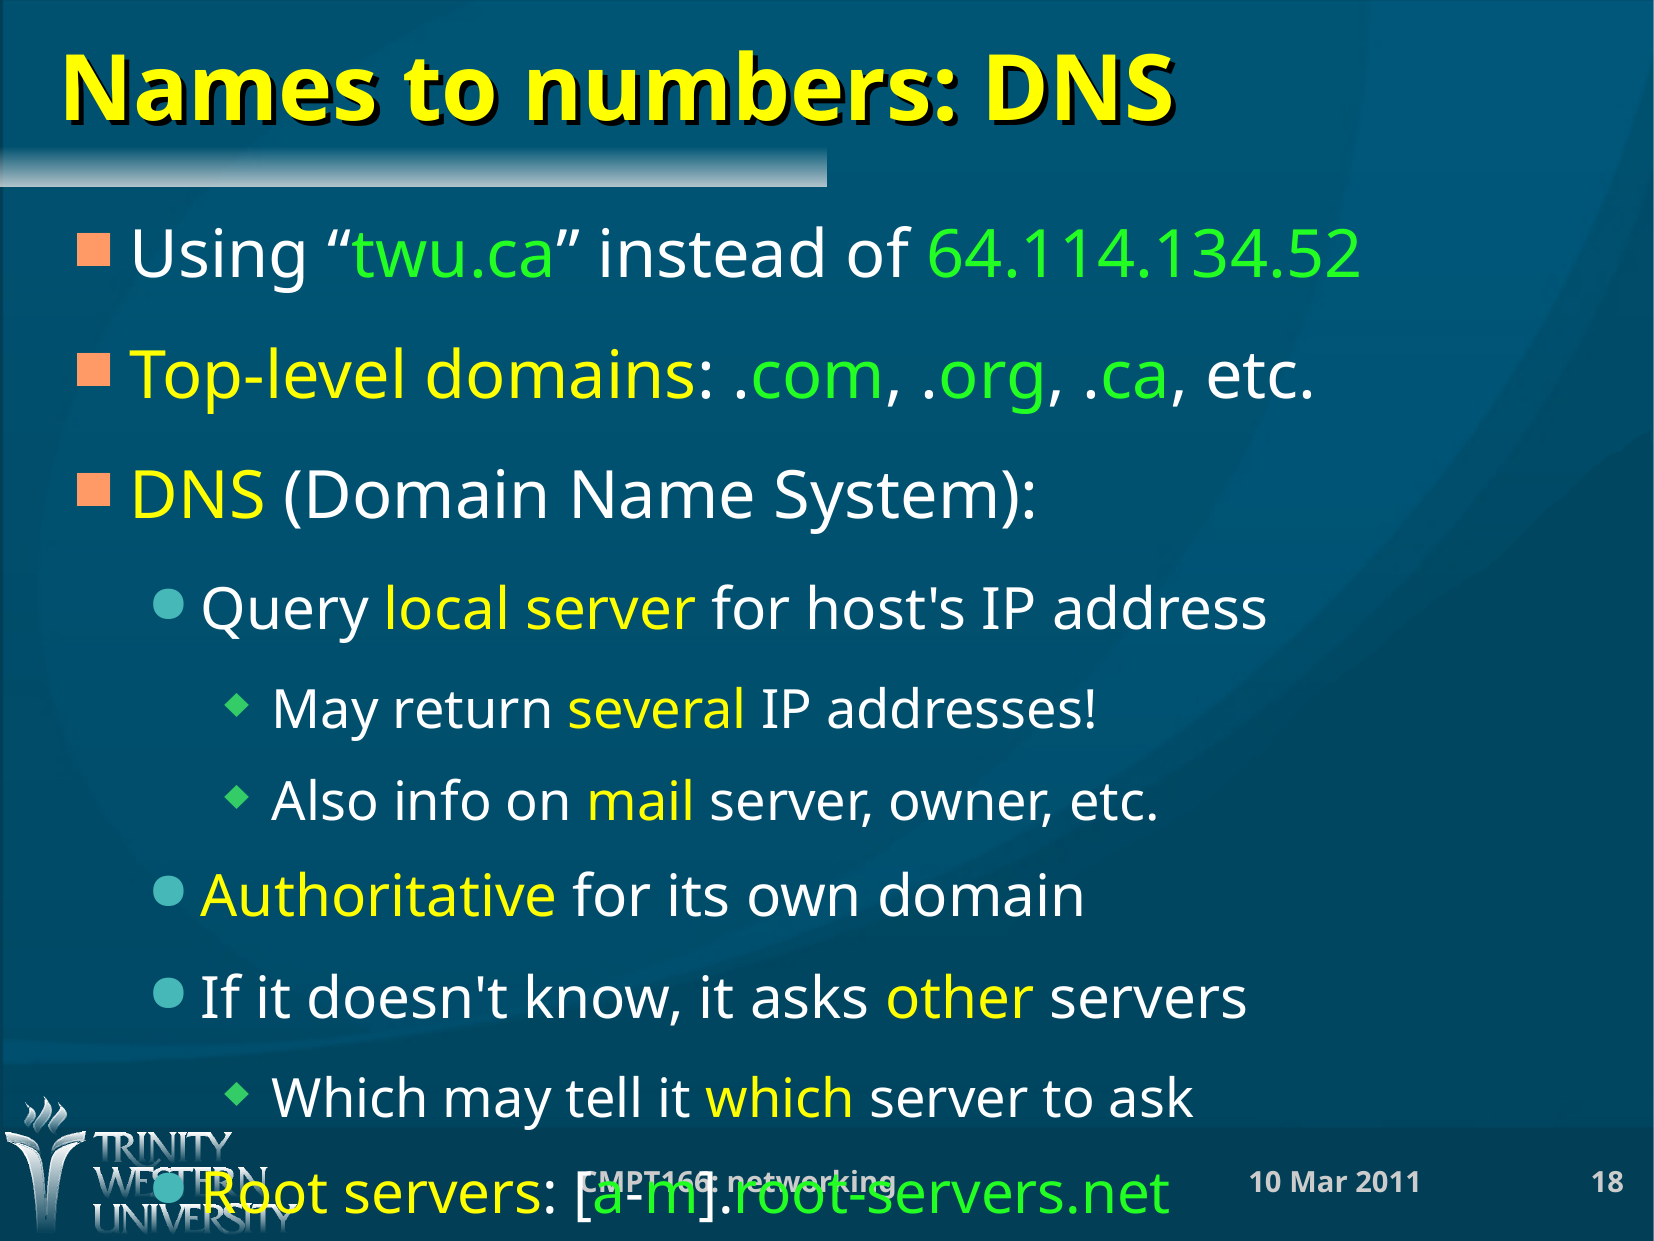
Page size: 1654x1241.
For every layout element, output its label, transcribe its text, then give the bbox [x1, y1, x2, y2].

list Using “twu.ca” instead of 64.114.134.52 Top-level domains: .com, .org, .ca, etc. DNS (Domain Name System): Query local server for host's IP address May return several IP addresses! Also info on mail server, owner, etc. Authoritative for its own domain If it doesn't know, it asks other servers Which may tell it which server to ask Root servers: [a-m].root-servers.net [59, 206, 1625, 1113]
title Running out of IP space: IPv6 [0, 154, 827, 158]
title Names to numbers: DNS [59, 19, 1595, 148]
picture [38, 1227, 54, 1232]
